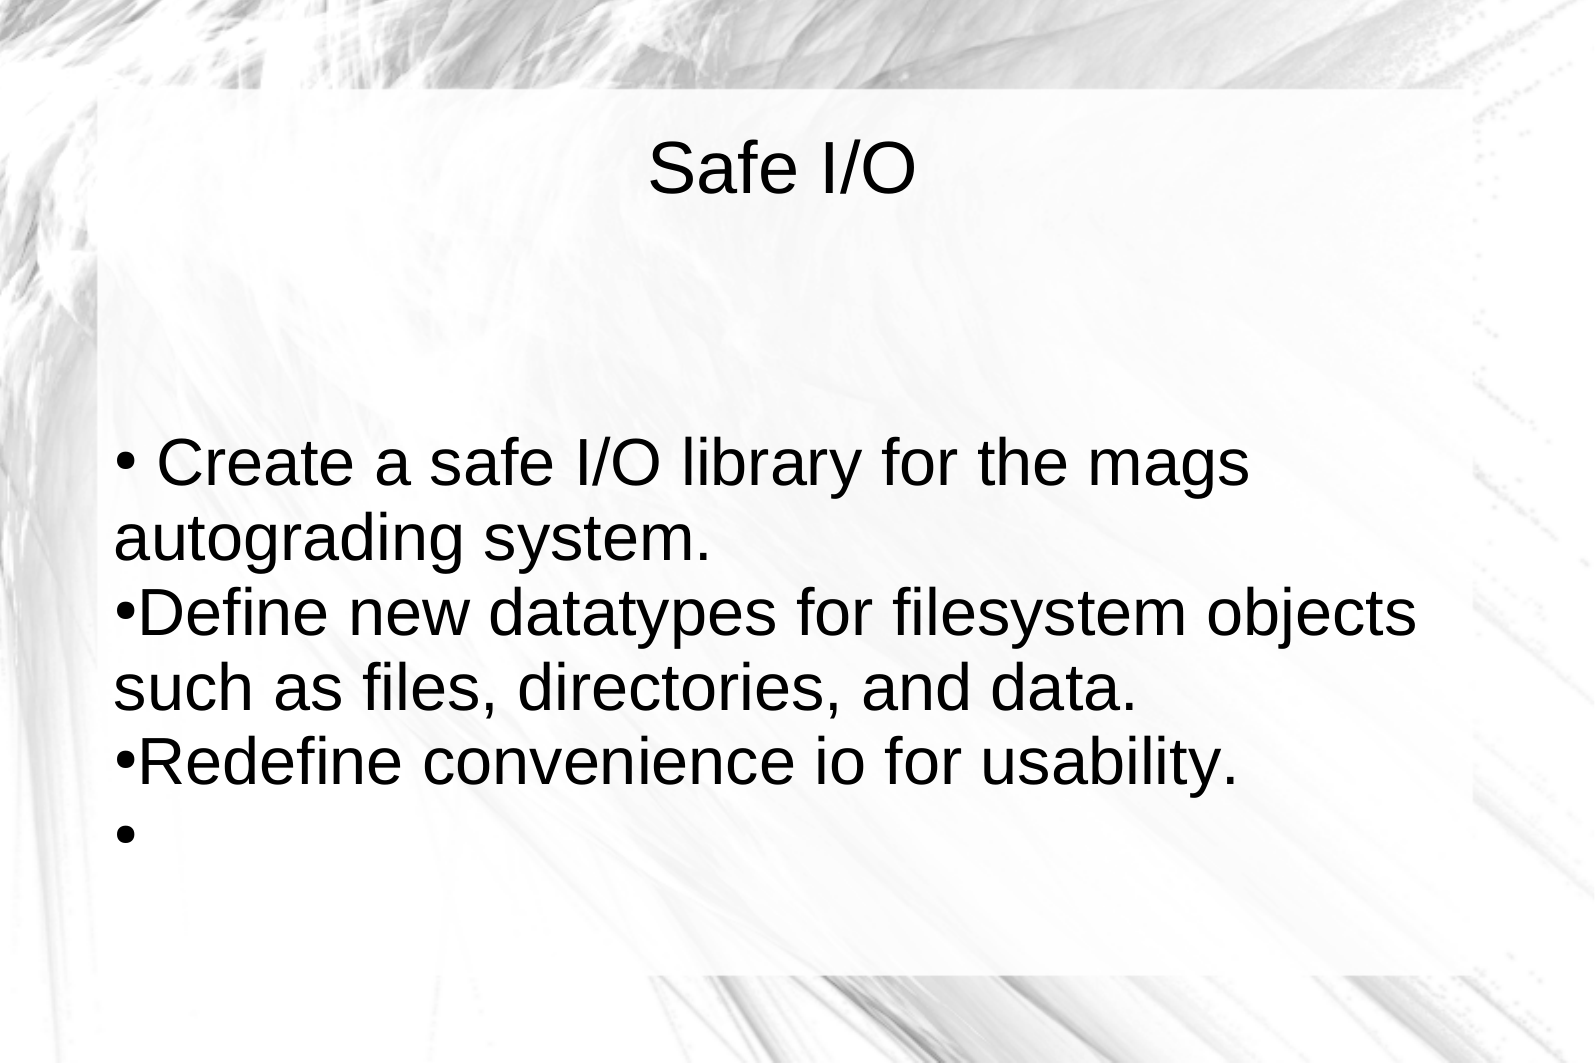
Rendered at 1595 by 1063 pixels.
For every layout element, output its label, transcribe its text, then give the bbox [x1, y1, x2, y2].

picture [0, 0, 1595, 1063]
title Safe I/O [113, 96, 1453, 241]
subtitle Create a safe I/O library for the mags autograding system. Define new datatypes for filesystem objects such as files, directories, and data. Redefine convenience io for usability. [113, 274, 1515, 1026]
